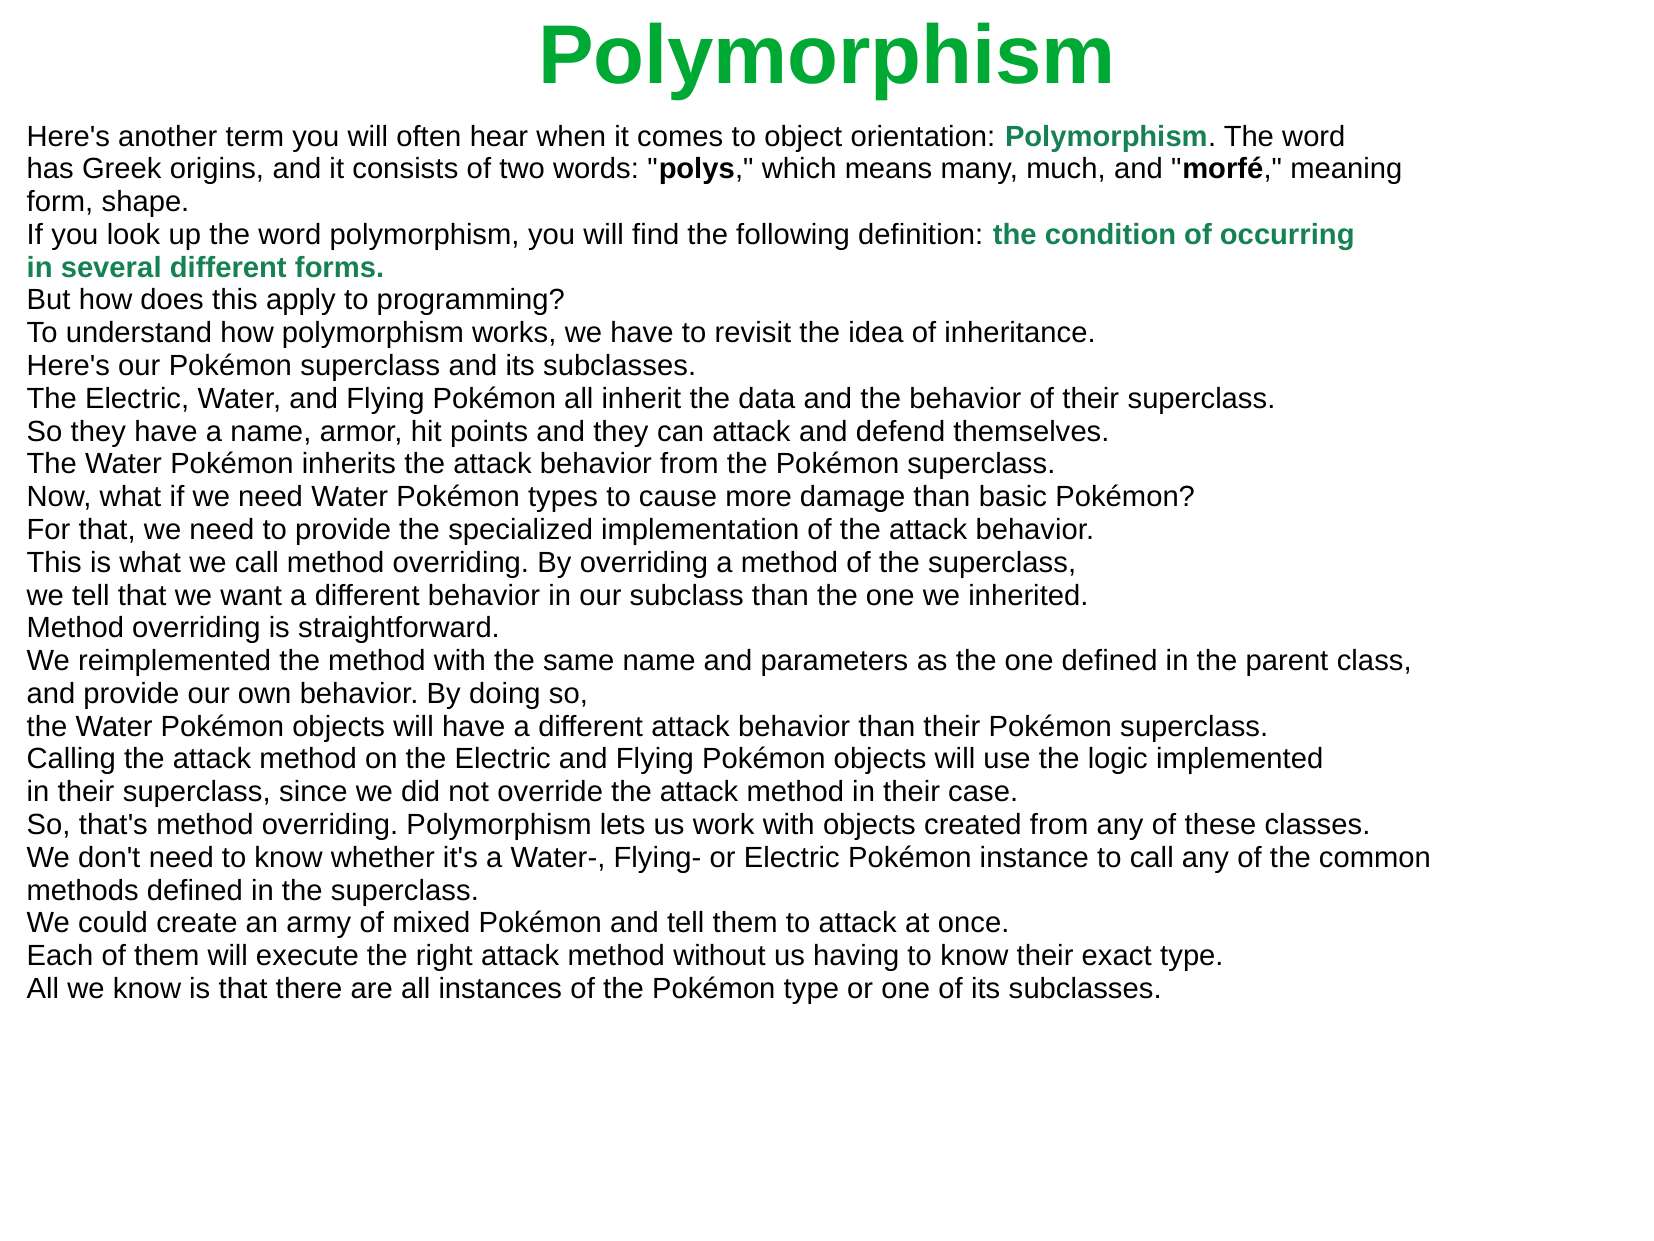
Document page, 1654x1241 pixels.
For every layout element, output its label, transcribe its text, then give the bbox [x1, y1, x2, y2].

title Polymorphism [83, 8, 1572, 112]
text_box Here's another term you will often hear when it comes to object orientation: Polymorphism. The word has Greek origins, and it consists of two words: "polys," which means many, much, and "morfé," meaning form, shape. If you look up the word polymorphism, you will find the following definition: the condition of occurring in several different forms. But how does this apply to programming? To understand how polymorphism works, we have to revisit the idea of inheritance. Here's our Pokémon superclass and its subclasses. The Electric, Water, and Flying Pokémon all inherit the data and the behavior of their superclass. So they have a name, armor, hit points and they can attack and defend themselves. The Water Pokémon inherits the attack behavior from the Pokémon superclass. Now, what if we need Water Pokémon types to cause more damage than basic Pokémon? For that, we need to provide the specialized implementation of the attack behavior. This is what we call method overriding. By overriding a method of the superclass, we tell that we want a different behavior in our subclass than the one we inherited. Method overriding is straightforward. We reimplemented the method with the same name and parameters as the one defined in the parent class, and provide our own behavior. By doing so, the Water Pokémon objects will have a different attack behavior than their Pokémon superclass. Calling the attack method on the Electric and Flying Pokémon objects will use the logic implemented in their superclass, since we did not override the attack method in their case. So, that's method overriding. Polymorphism lets us work with objects created from any of these classes. We don't need to know whether it's a Water-, Flying- or Electric Pokémon instance to call any of the common methods defined in the superclass. We could create an army of mixed Pokémon and tell them to attack at once. Each of them will execute the right attack method without us having to know their exact type. All we know is that there are all instances of the Pokémon type or one of its subclasses. [11, 112, 1636, 1045]
